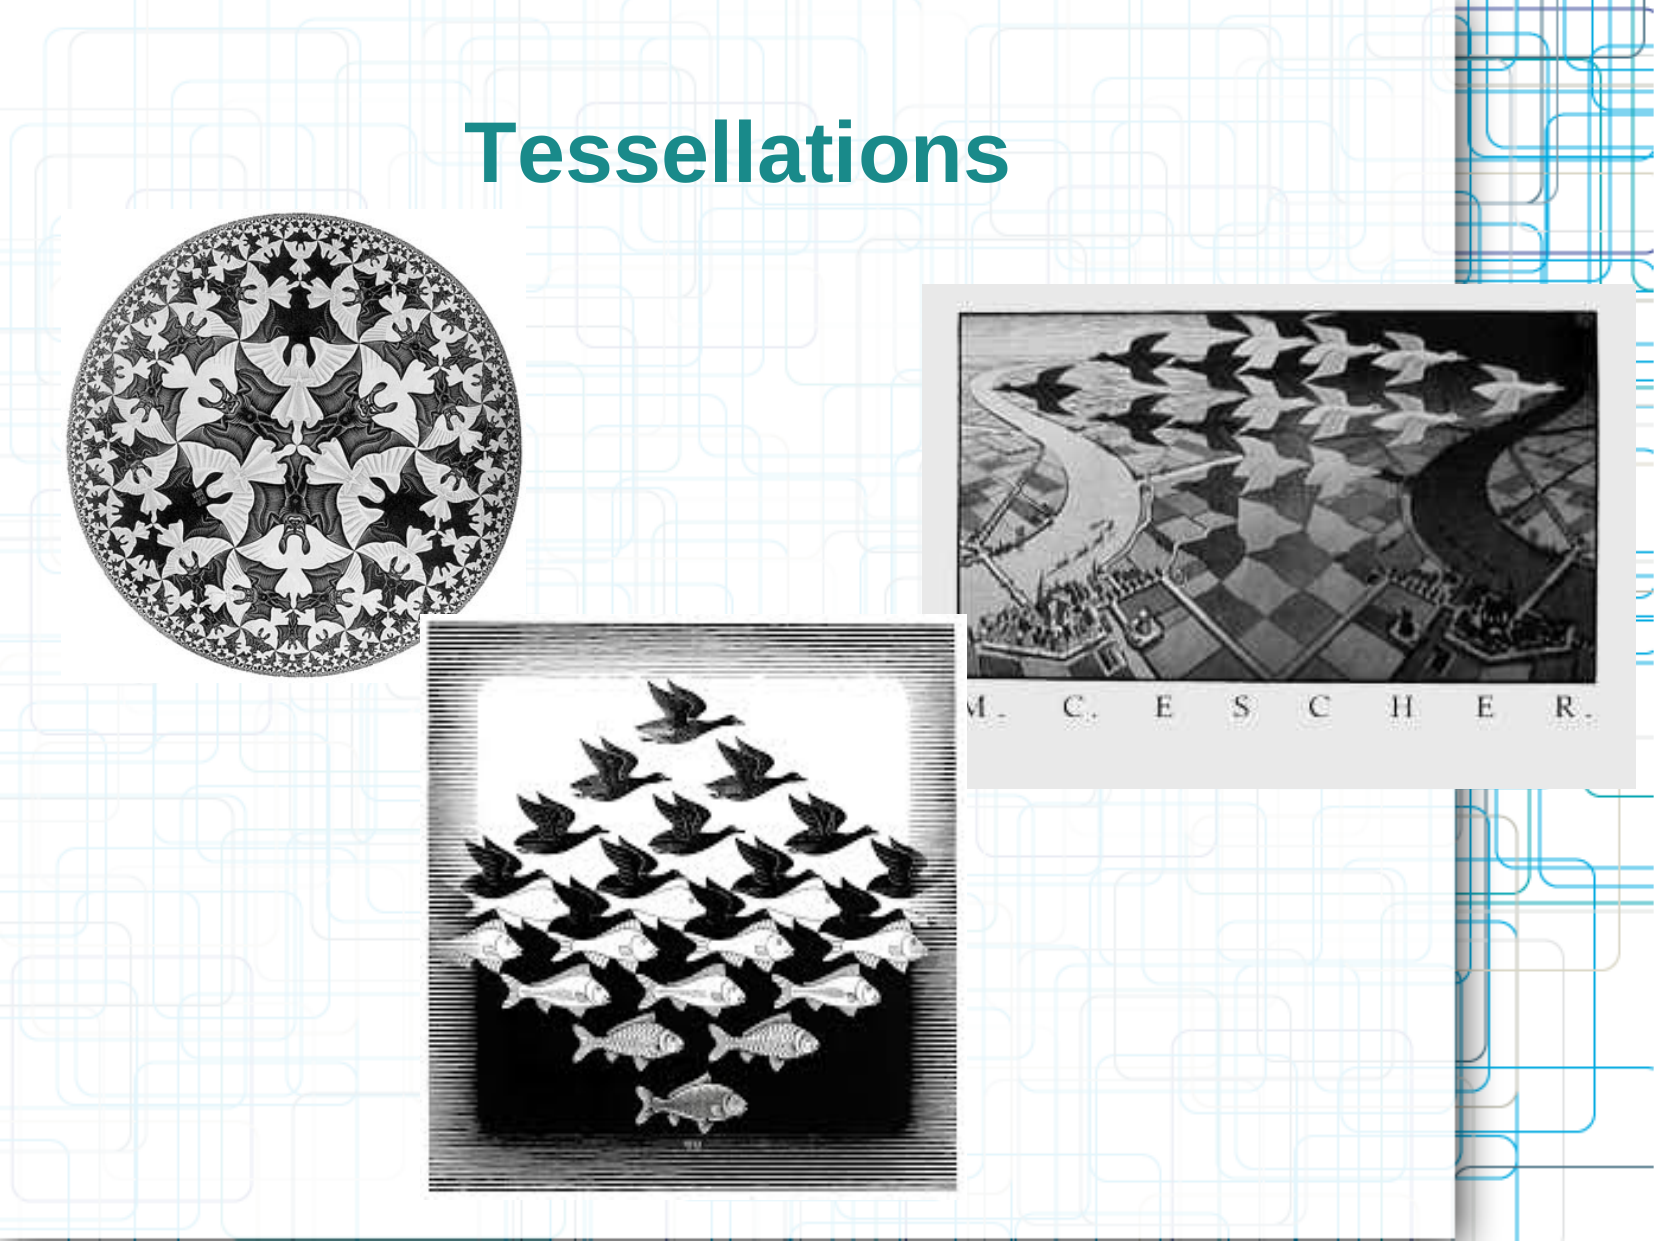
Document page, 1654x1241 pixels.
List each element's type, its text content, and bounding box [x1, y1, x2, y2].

title Tessellations [59, 49, 1418, 257]
picture [0, 0, 1654, 1241]
